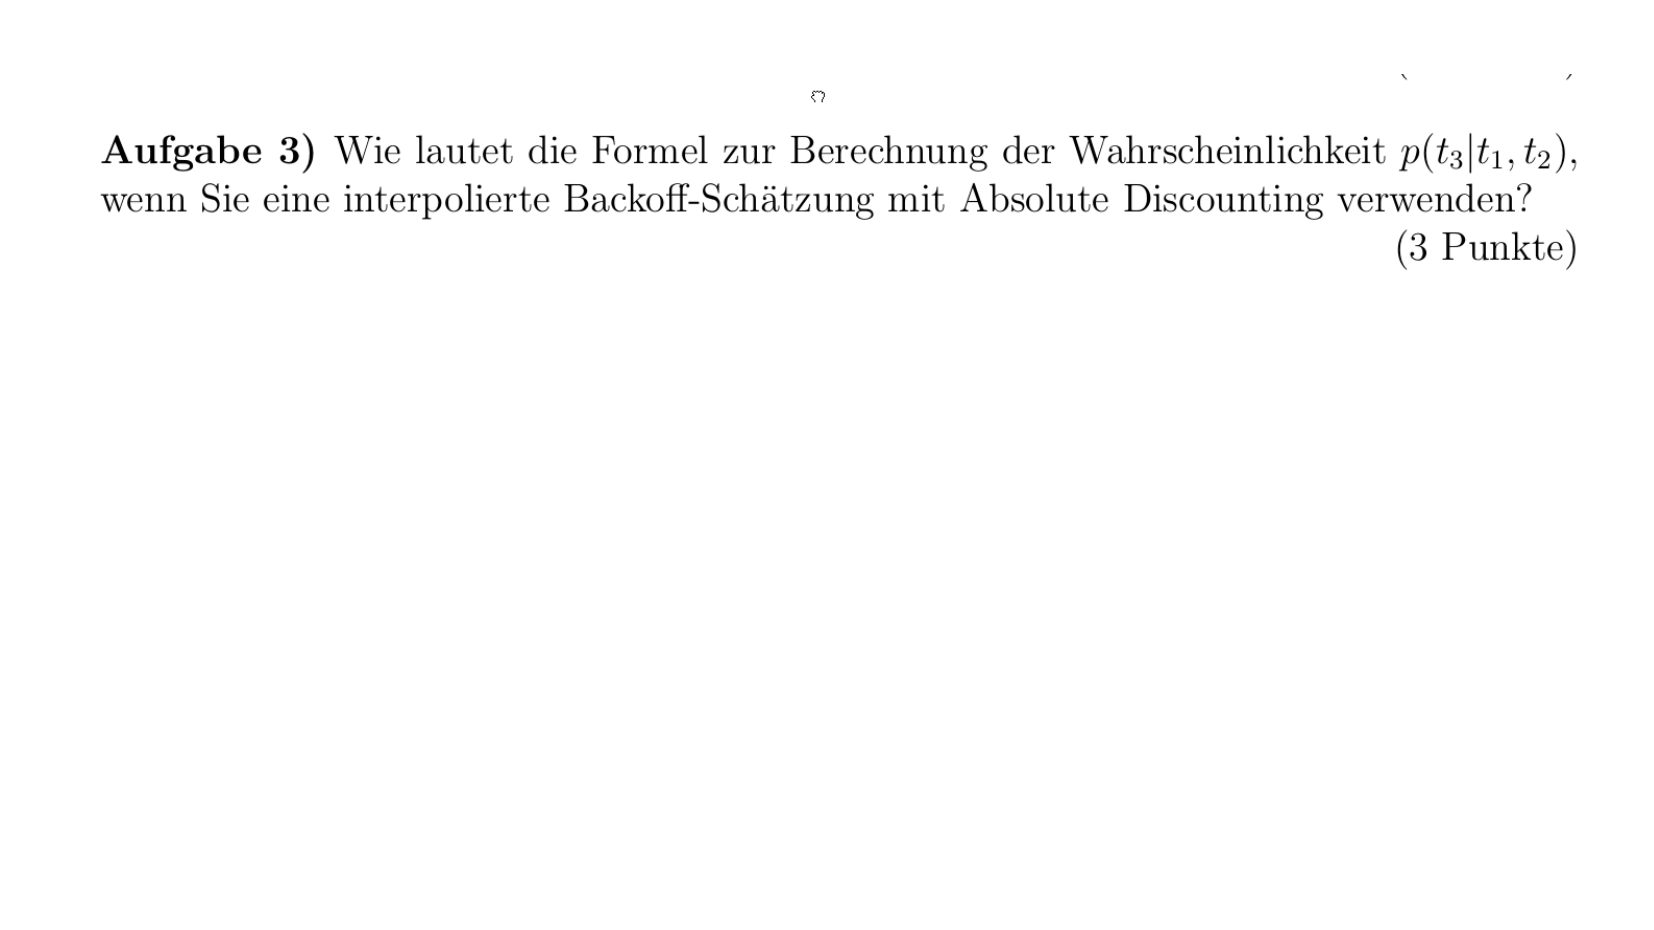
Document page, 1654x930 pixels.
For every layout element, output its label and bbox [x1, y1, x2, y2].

picture [49, 74, 1636, 308]
